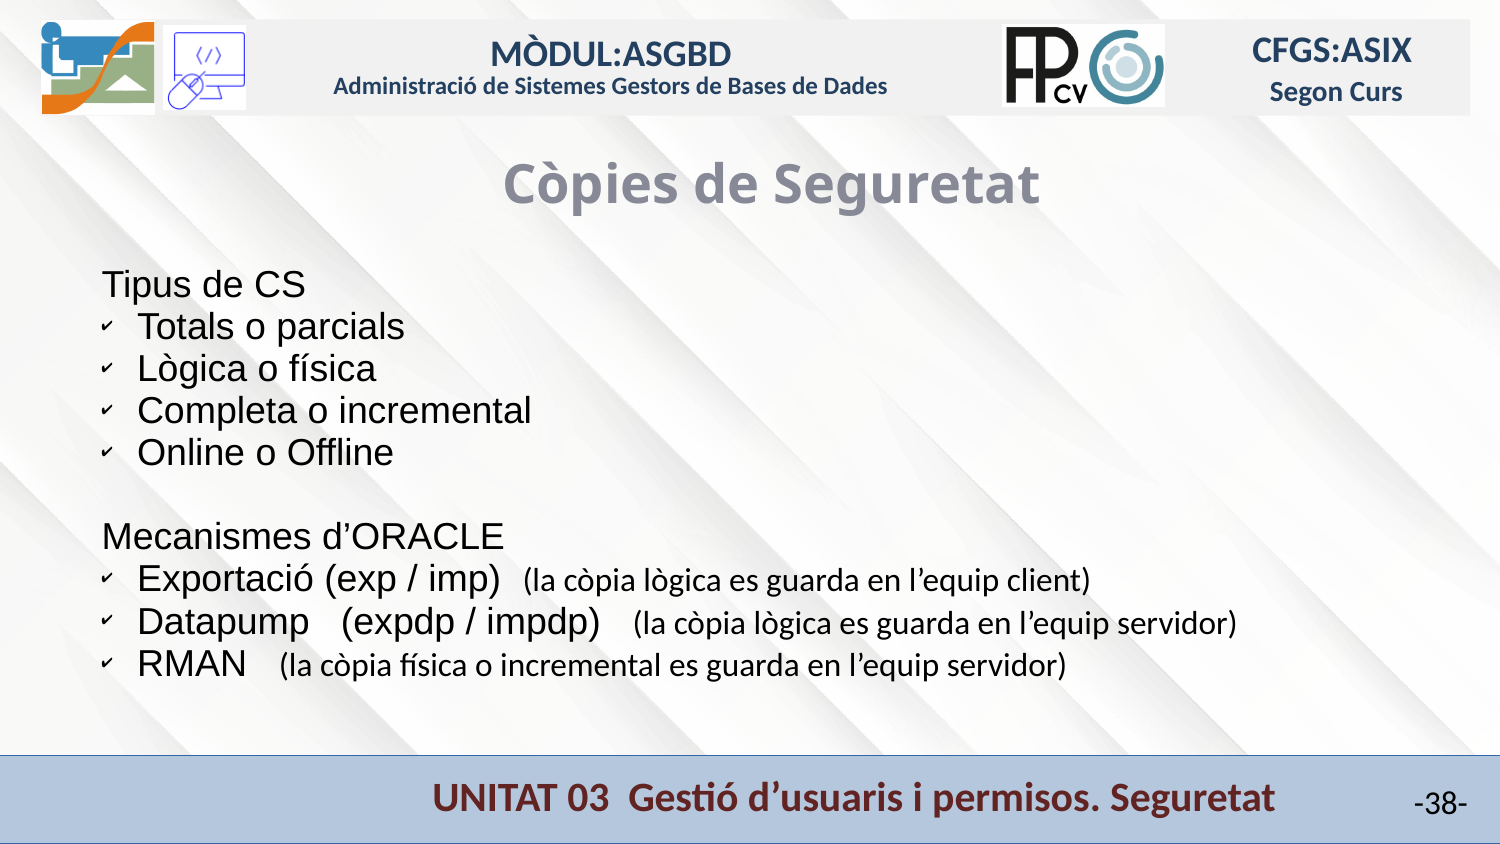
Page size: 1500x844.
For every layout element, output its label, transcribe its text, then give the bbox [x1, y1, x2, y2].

text_box Tipus de CS Totals o parcials Lògica o física Completa o incremental Online o Offline Mecanismes d’ORACLE Exportació (exp / imp) (la còpia lògica es guarda en l’equip client) Datapump (expdp / impdp) (la còpia lògica es guarda en l’equip servidor) RMAN (la còpia física o incremental es guarda en l’equip servidor) [86, 256, 1424, 740]
picture [0, 0, 1500, 755]
title Còpies de Seguretat [502, 149, 1159, 254]
